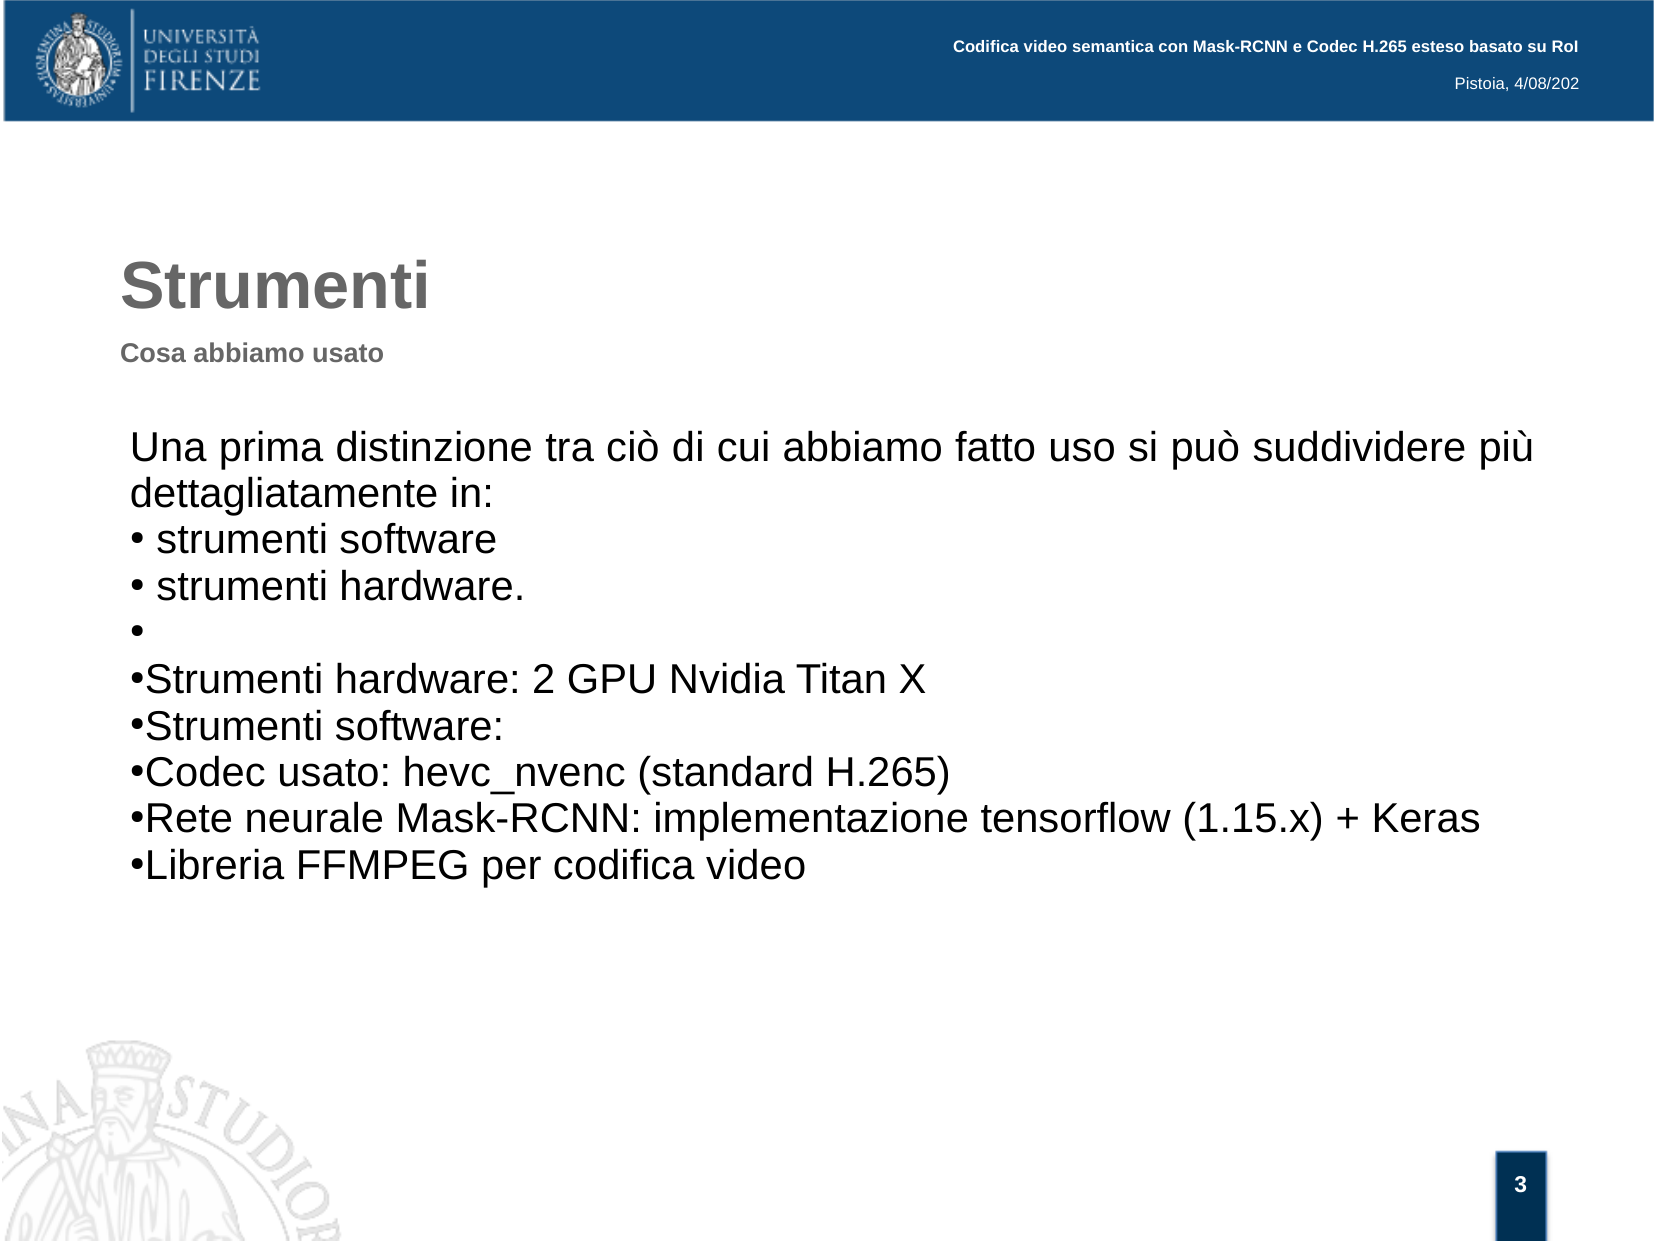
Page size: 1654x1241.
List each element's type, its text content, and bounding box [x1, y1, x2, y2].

text_box 3 [1505, 1160, 1536, 1208]
text_box Una prima distinzione tra ciò di cui abbiamo fatto uso si può suddividere più dettagliatamente in: strumenti software strumenti hardware. Strumenti hardware: 2 GPU Nvidia Titan X Strumenti software: Codec usato: hevc_nvenc (standard H.265) Rete neurale Mask-RCNN: implementazione tensorflow (1.15.x) + Keras Libreria FFMPEG per codifica video [129, 423, 1536, 884]
text_box Codifica video semantica con Mask-RCNN e Codec H.265 esteso basato su RoI Pistoia, 4/08/202 [938, 29, 1595, 101]
text_box Strumenti Cosa abbiamo usato [120, 210, 983, 369]
picture [2, 0, 1654, 1241]
